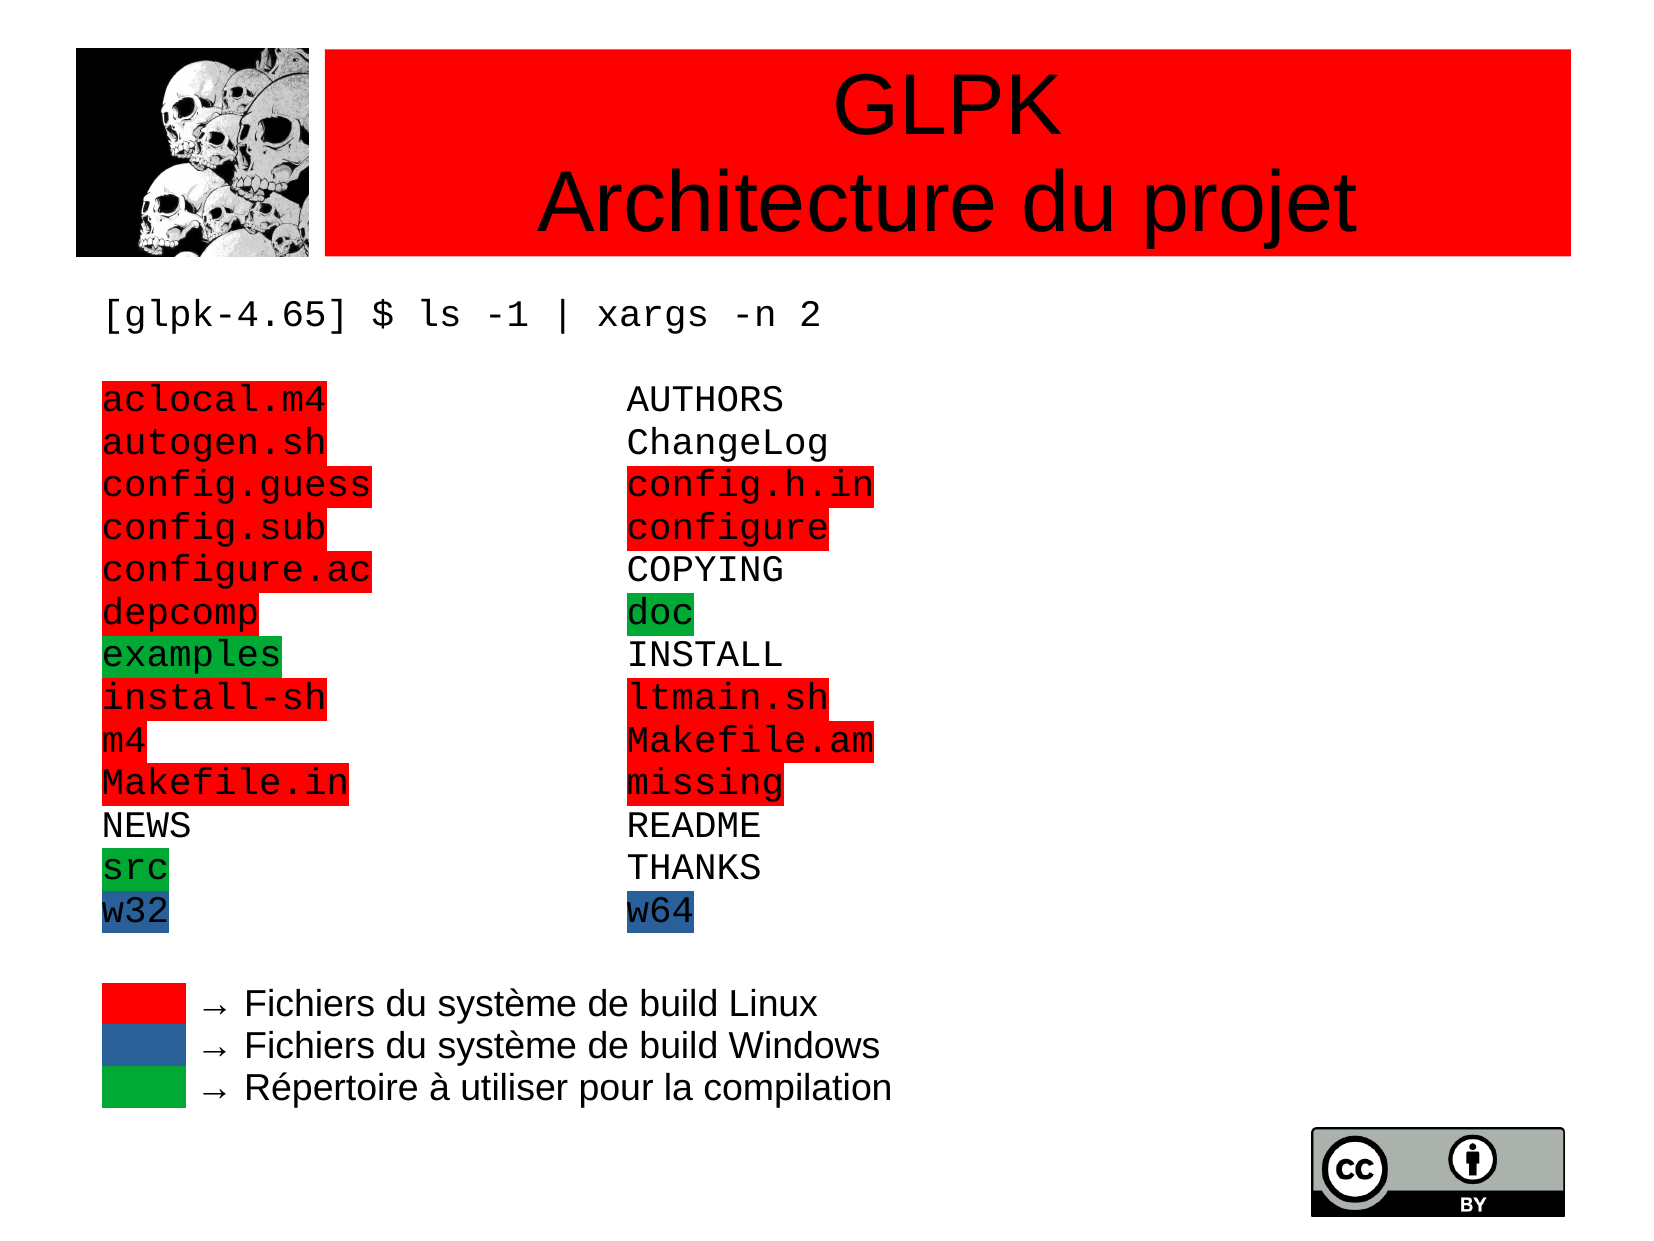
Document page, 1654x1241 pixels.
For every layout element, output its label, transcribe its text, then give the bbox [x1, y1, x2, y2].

text_box → Fichiers du système de build Linux → Fichiers du système de build Windows → Répertoire à utiliser pour la compilation [86, 975, 987, 1116]
picture [76, 48, 309, 257]
text_box [glpk-4.65] $ ls -1 | xargs -n 2 aclocal.m4 AUTHORS autogen.sh ChangeLog config.guess config.h.in config.sub configure configure.ac COPYING depcomp doc examples INSTALL install-sh ltmain.sh m4 Makefile.am Makefile.in missing NEWS README src THANKS w32 w64 [86, 288, 1062, 983]
picture [1311, 1127, 1565, 1217]
title GLPK Architecture du projet [324, 49, 1571, 257]
